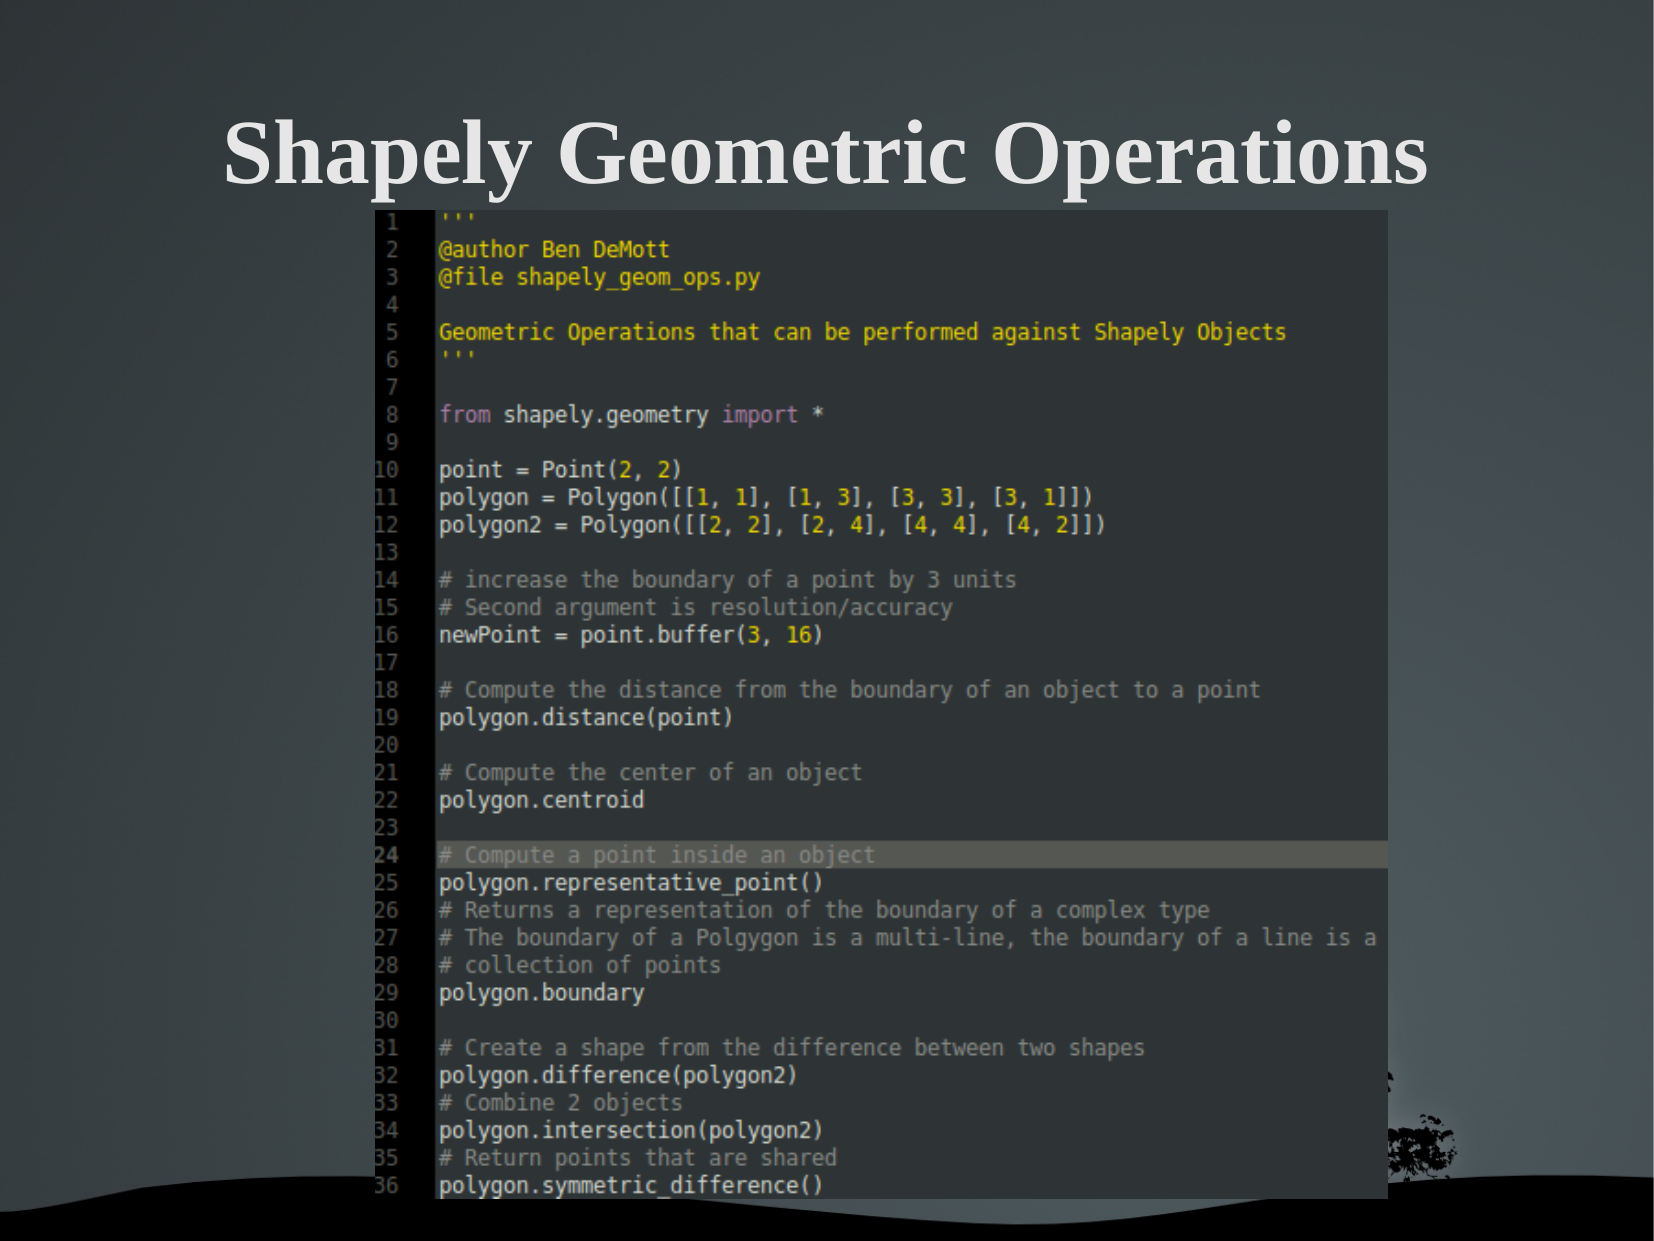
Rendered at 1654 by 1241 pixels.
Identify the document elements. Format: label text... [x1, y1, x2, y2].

picture [0, 0, 1654, 1241]
title Shapely Geometric Operations [82, 56, 1571, 250]
